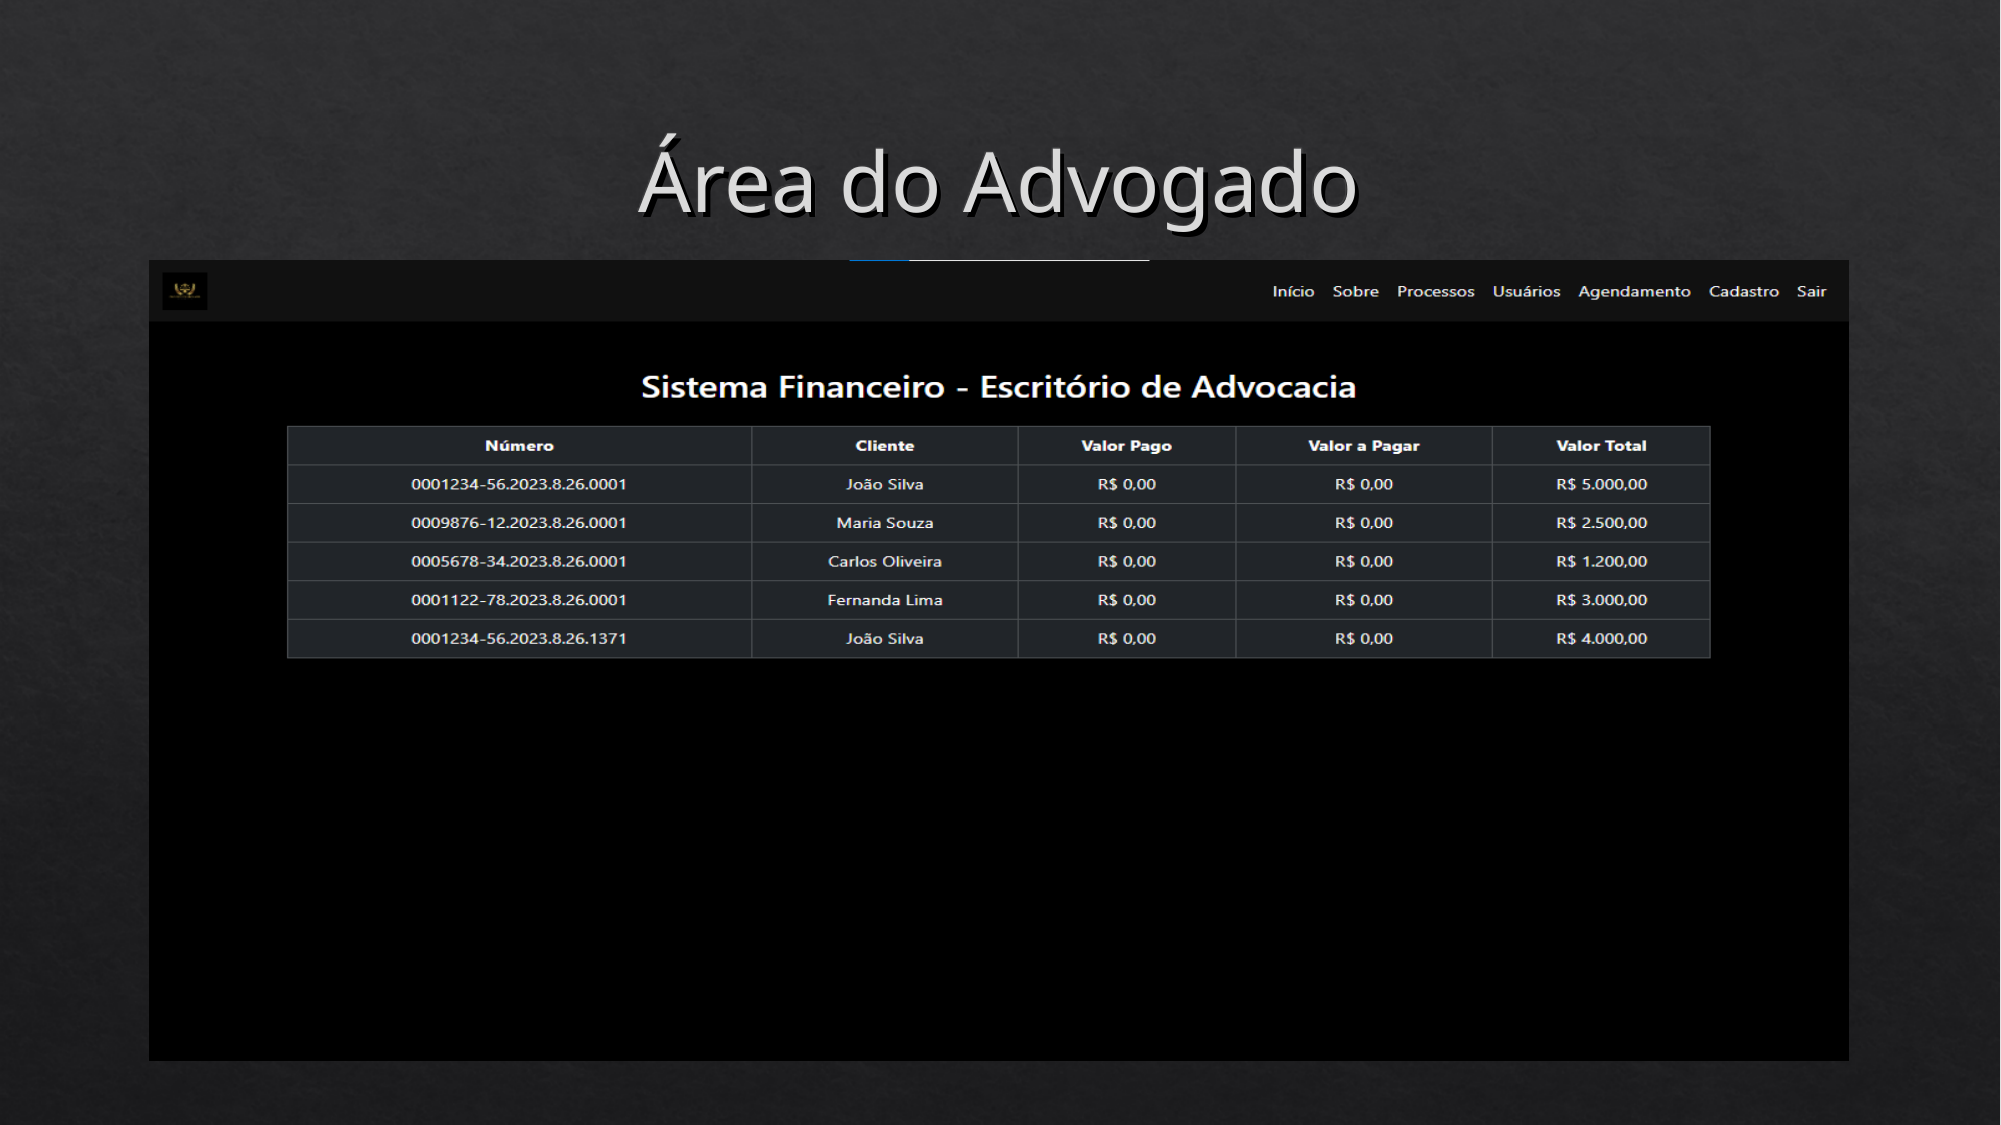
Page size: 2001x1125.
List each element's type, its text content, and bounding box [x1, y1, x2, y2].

picture [149, 260, 1849, 1061]
title Área do Advogado [149, 99, 1849, 260]
